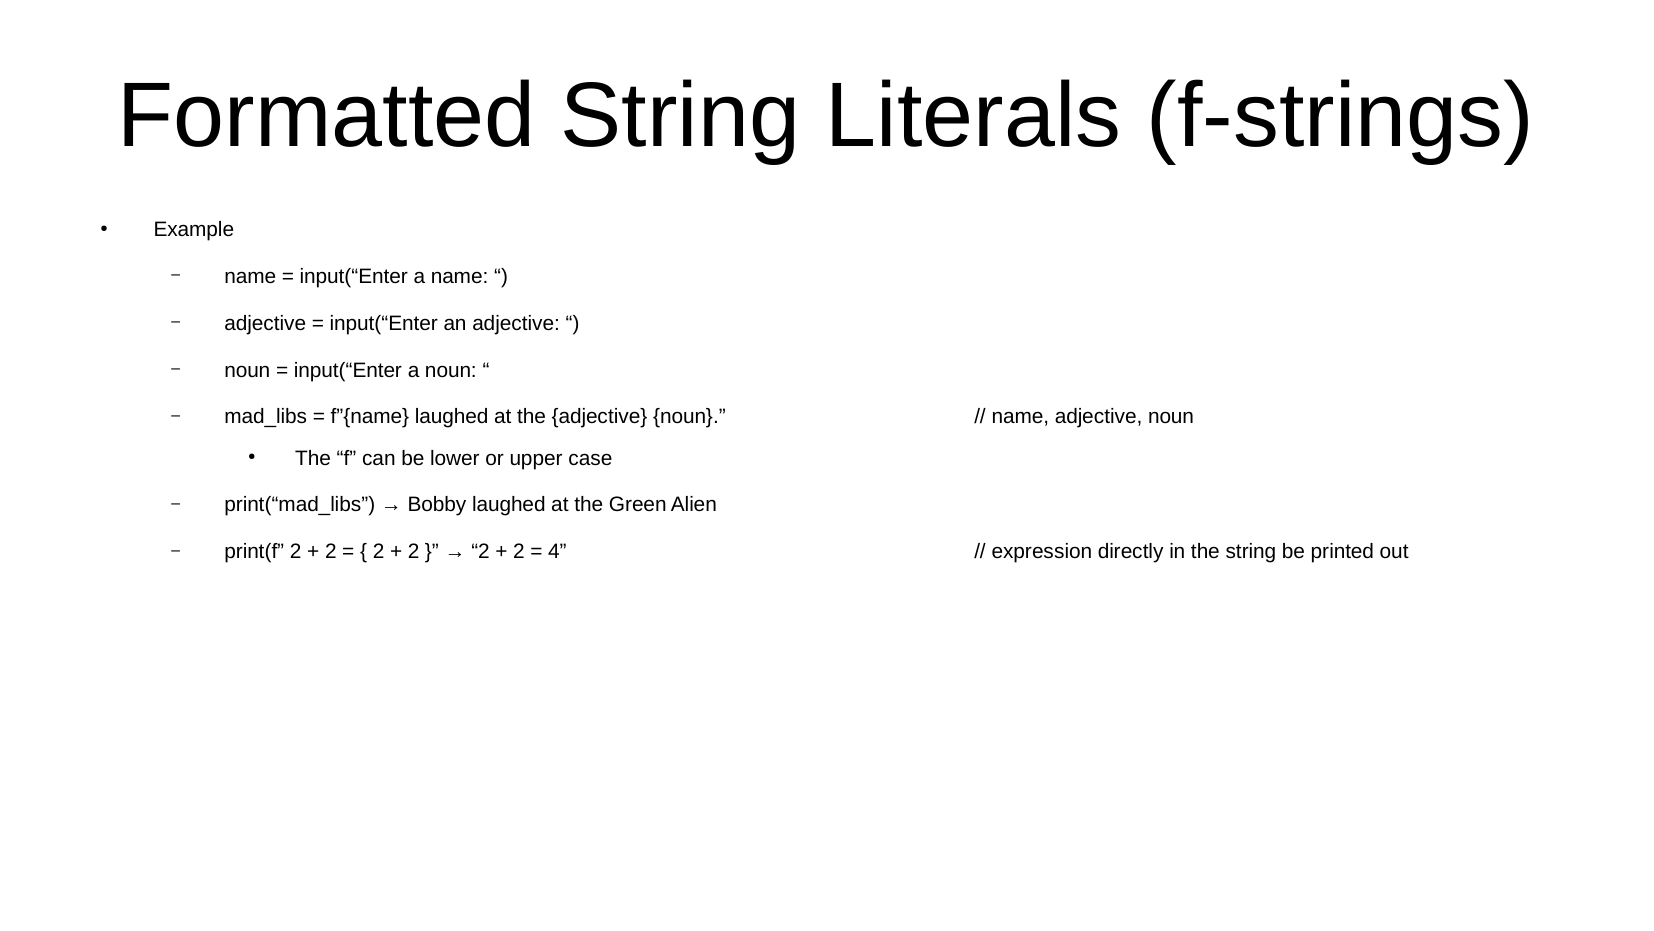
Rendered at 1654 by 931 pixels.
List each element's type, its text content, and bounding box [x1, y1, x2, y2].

title Formatted String Literals (f-strings) [82, 37, 1571, 193]
list Example name = input(“Enter a name: “) adjective = input(“Enter an adjective: “) noun = input(“Enter a noun: “ mad_libs = f”{name} laughed at the {adjective} {noun}.” // name, adjective, noun The “f” can be lower or upper case print(“mad_libs”) → Bobby laughed at the Green Alien print(f” 2 + 2 = { 2 + 2 }” → “2 + 2 = 4” // expression directly in the string be printed out [82, 217, 1576, 886]
